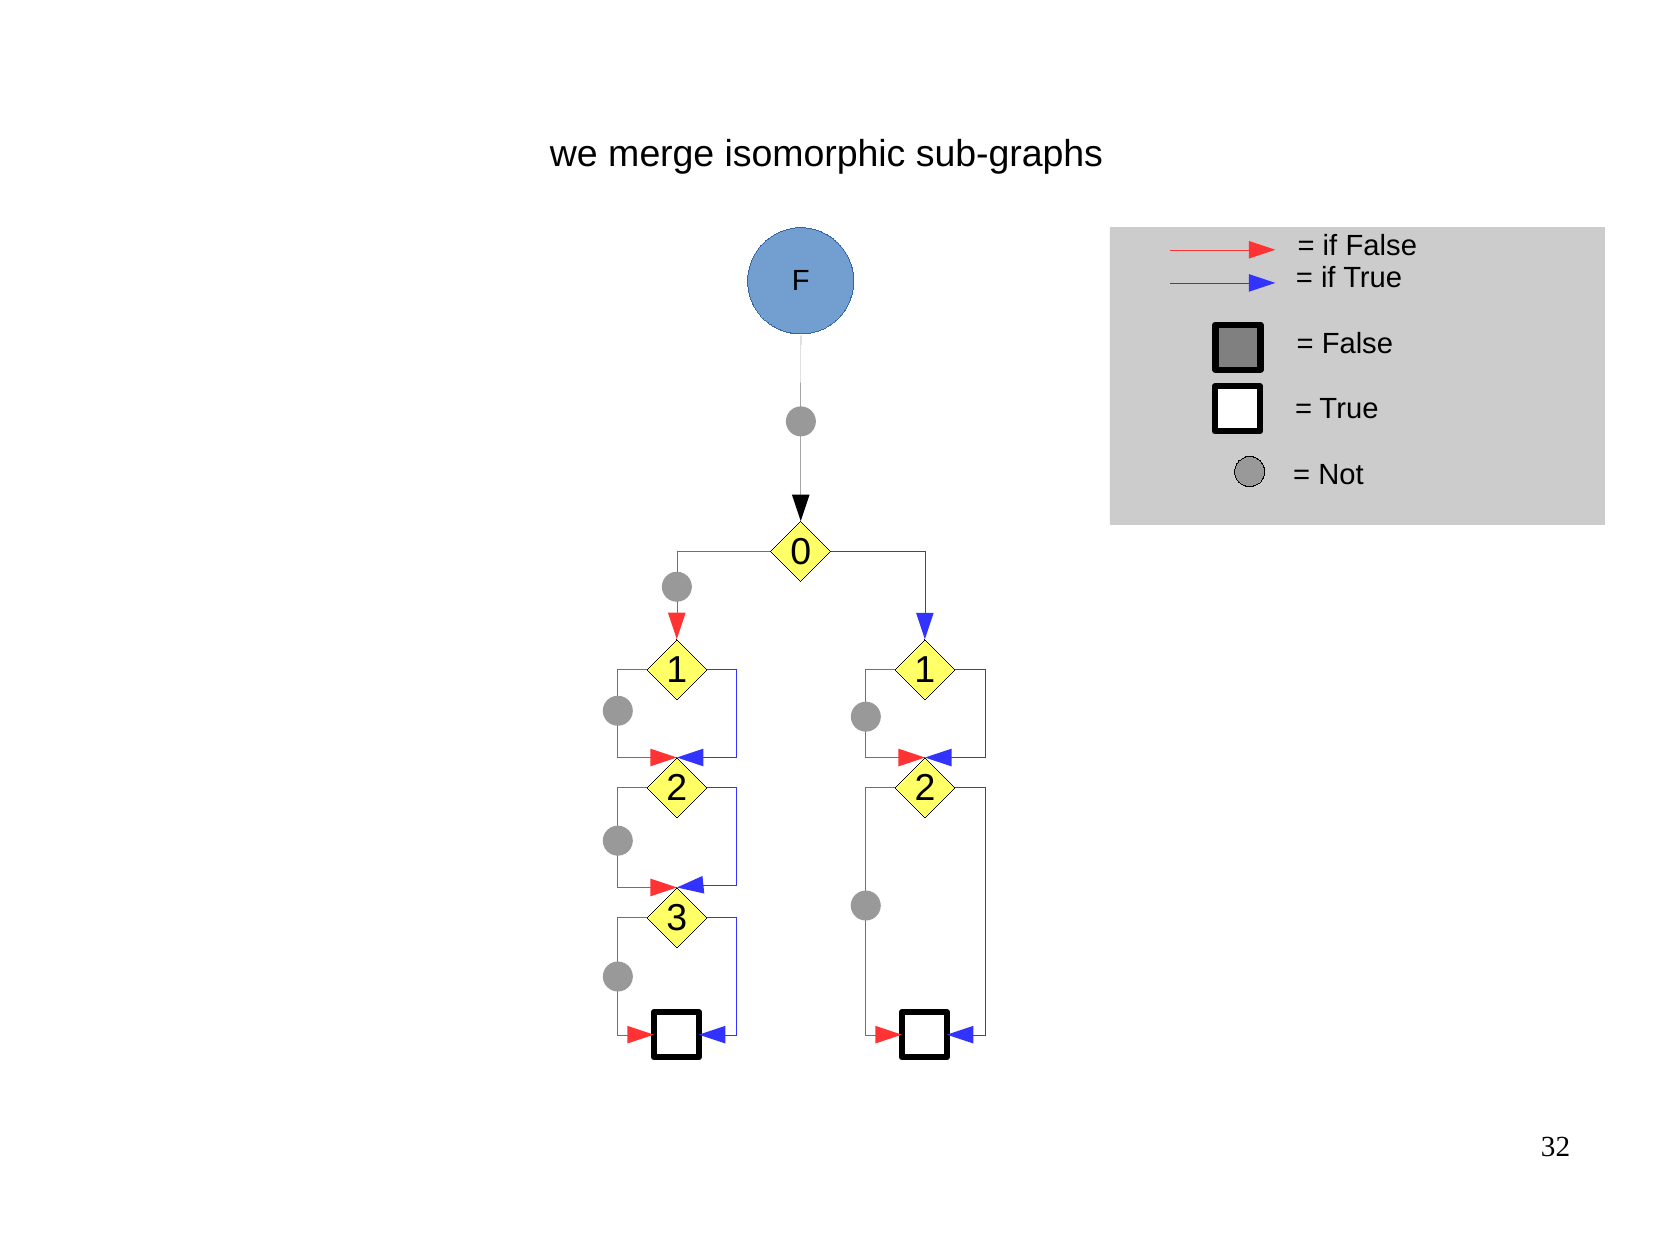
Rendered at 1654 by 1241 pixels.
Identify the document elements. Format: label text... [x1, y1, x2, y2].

text_box [602, 961, 633, 992]
text_box = if False = if True = False = True = Not [1109, 227, 1605, 525]
text_box 1 [895, 639, 955, 700]
text_box [602, 695, 633, 726]
text_box 2 [895, 758, 955, 818]
text_box 0 [770, 521, 831, 582]
text_box F [747, 227, 854, 334]
text_box [785, 406, 816, 437]
title we merge isomorphic sub-graphs [82, 49, 1571, 257]
text_box [661, 571, 692, 602]
text_box 2 [647, 757, 707, 818]
text_box [602, 825, 633, 856]
text_box [850, 890, 881, 921]
text_box [850, 701, 881, 732]
text_box 3 [647, 888, 707, 948]
text_box [901, 1012, 947, 1058]
text_box [1234, 456, 1265, 487]
text_box [653, 1012, 699, 1058]
text_box 1 [647, 639, 707, 700]
text_box [1215, 324, 1261, 370]
text_box [1215, 386, 1261, 432]
